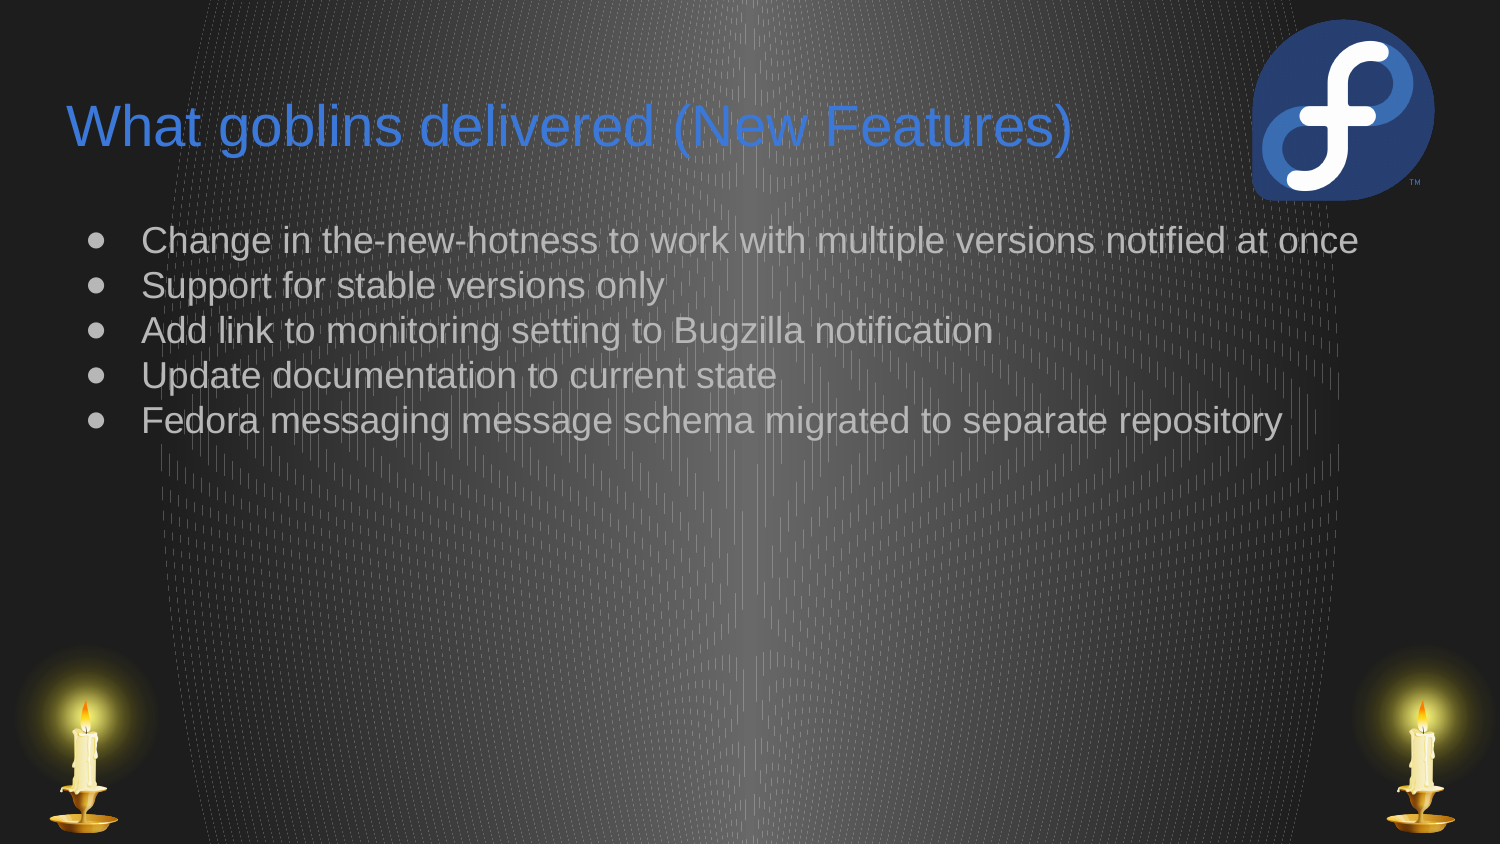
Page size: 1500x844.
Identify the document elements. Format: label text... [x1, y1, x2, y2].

text_box Change in the-new-hotness to work with multiple versions notified at once Support for stable versions only Add link to monitoring setting to Bugzilla notification Update documentation to current state Fedora messaging message schema migrated to separate repository [51, 200, 1434, 796]
picture [1252, 19, 1435, 201]
title What goblins delivered (New Features) [51, 72, 1252, 167]
picture [10, 640, 163, 835]
picture [1347, 640, 1500, 835]
